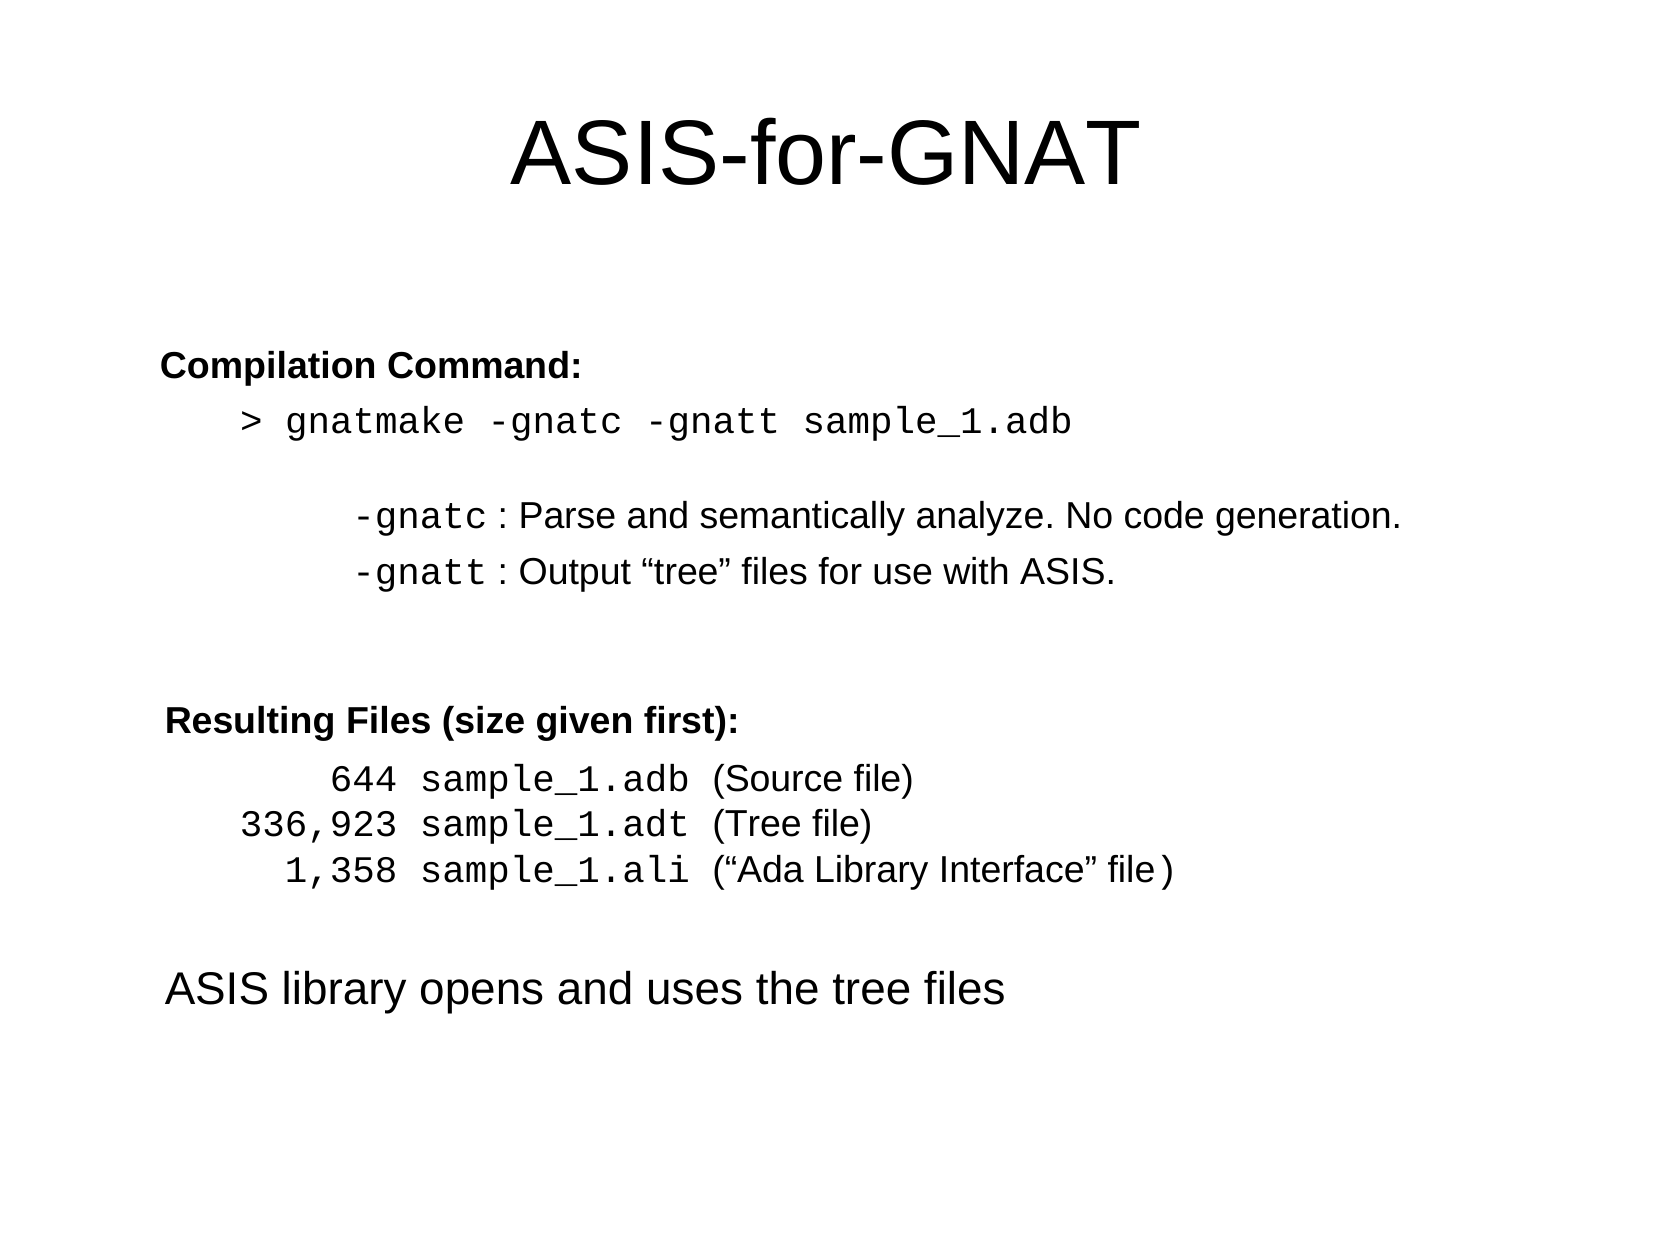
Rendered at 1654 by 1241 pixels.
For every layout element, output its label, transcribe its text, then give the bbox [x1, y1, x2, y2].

text_box -gnatt : Output “tree” files for use with ASIS. [337, 543, 1131, 603]
title ASIS-for-GNAT [82, 49, 1571, 257]
text_box ASIS library opens and uses the tree files [150, 955, 1021, 1022]
text_box Resulting Files (size given first): [150, 691, 755, 751]
text_box Compilation Command: [145, 337, 599, 396]
text_box 644 sample_1.adb (Source file) 336,923 sample_1.adt (Tree file) 1,358 sample_1.ali (“Ada Library Interface” file) [225, 750, 1313, 897]
text_box -gnatc : Parse and semantically analyze. No code generation. [337, 487, 1417, 547]
text_box > gnatmake -gnatc -gnatt sample_1.adb [225, 395, 1088, 451]
